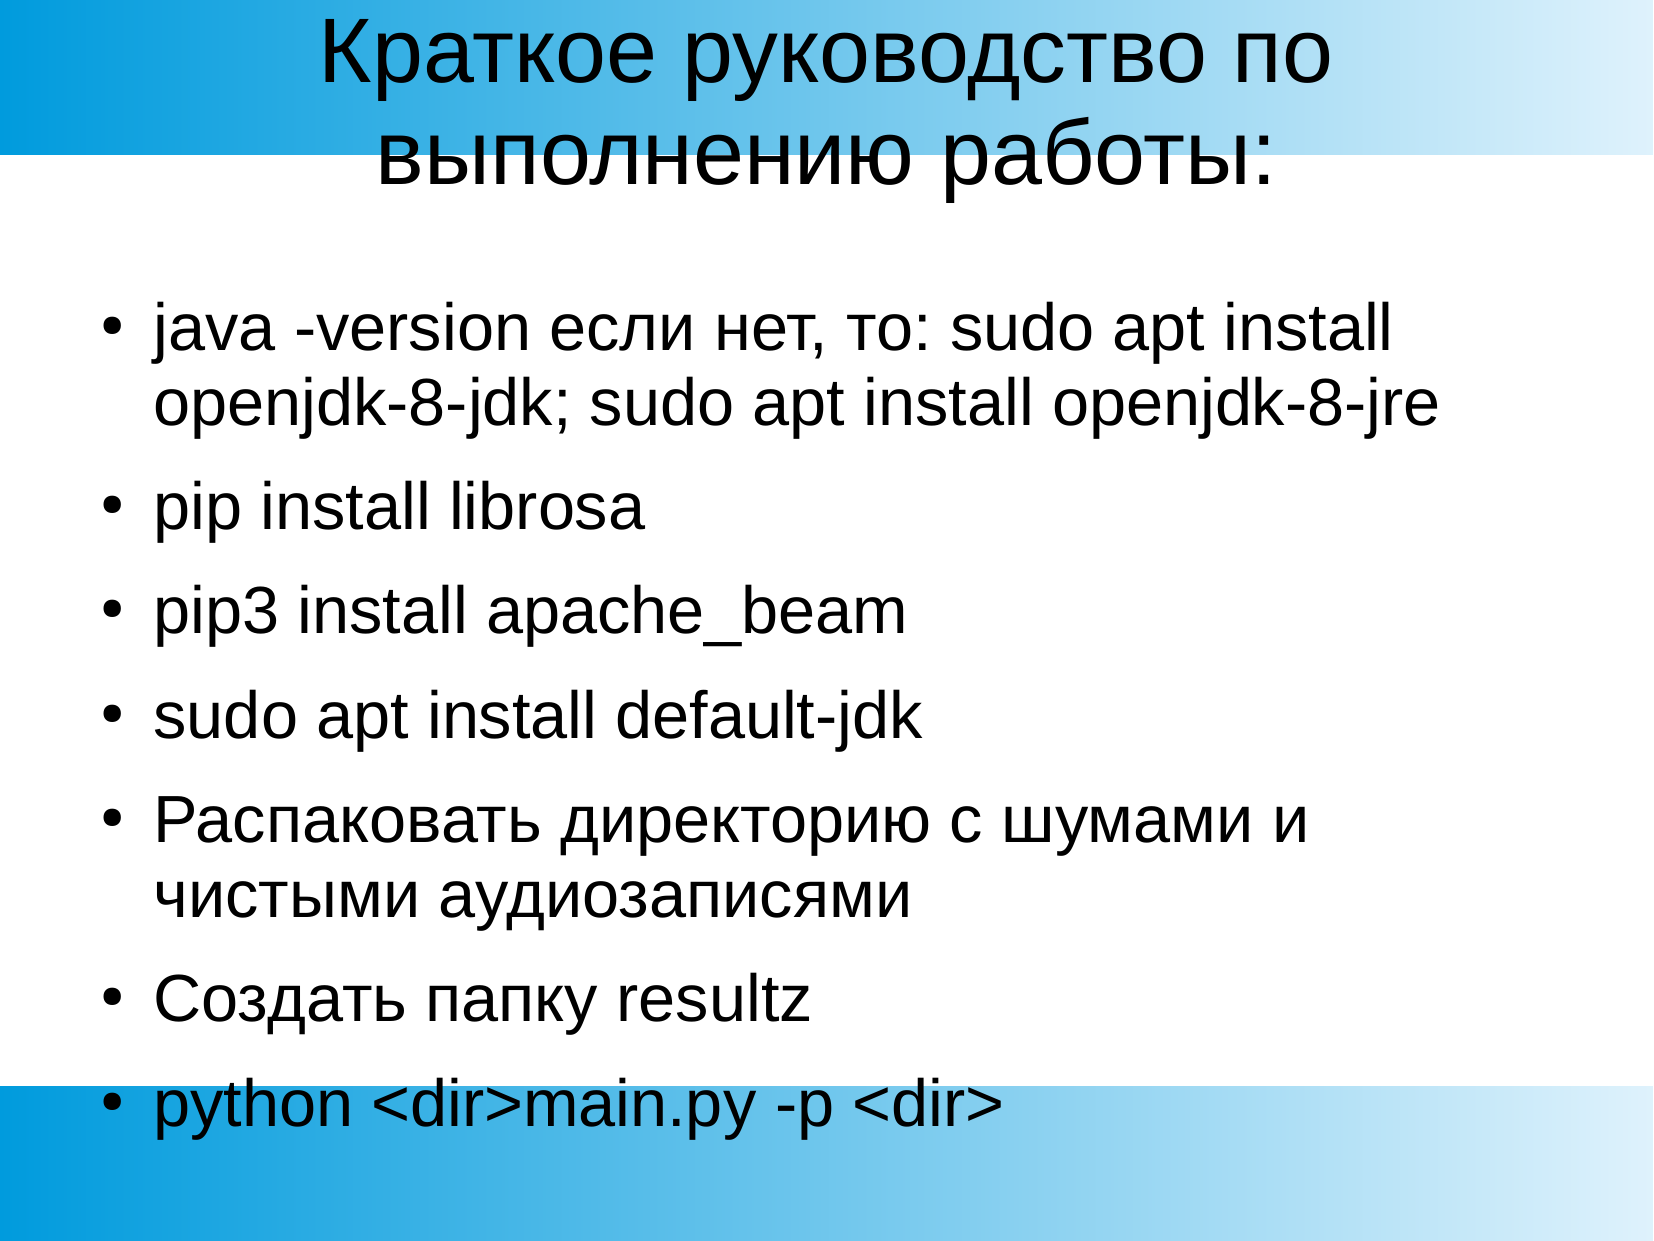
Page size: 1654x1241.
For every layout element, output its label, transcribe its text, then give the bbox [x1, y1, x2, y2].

title Краткое руководство по выполнению работы: [82, 0, 1571, 205]
list java -version если нет, то: sudo apt install openjdk-8-jdk; sudo apt install openjdk-8-jre pip install librosa pip3 install apache_beam sudo apt install default-jdk Распаковать директорию с шумами и чистыми аудиозаписями Создать папку resultz python <dir>main.py -p <dir> [82, 290, 1571, 1010]
